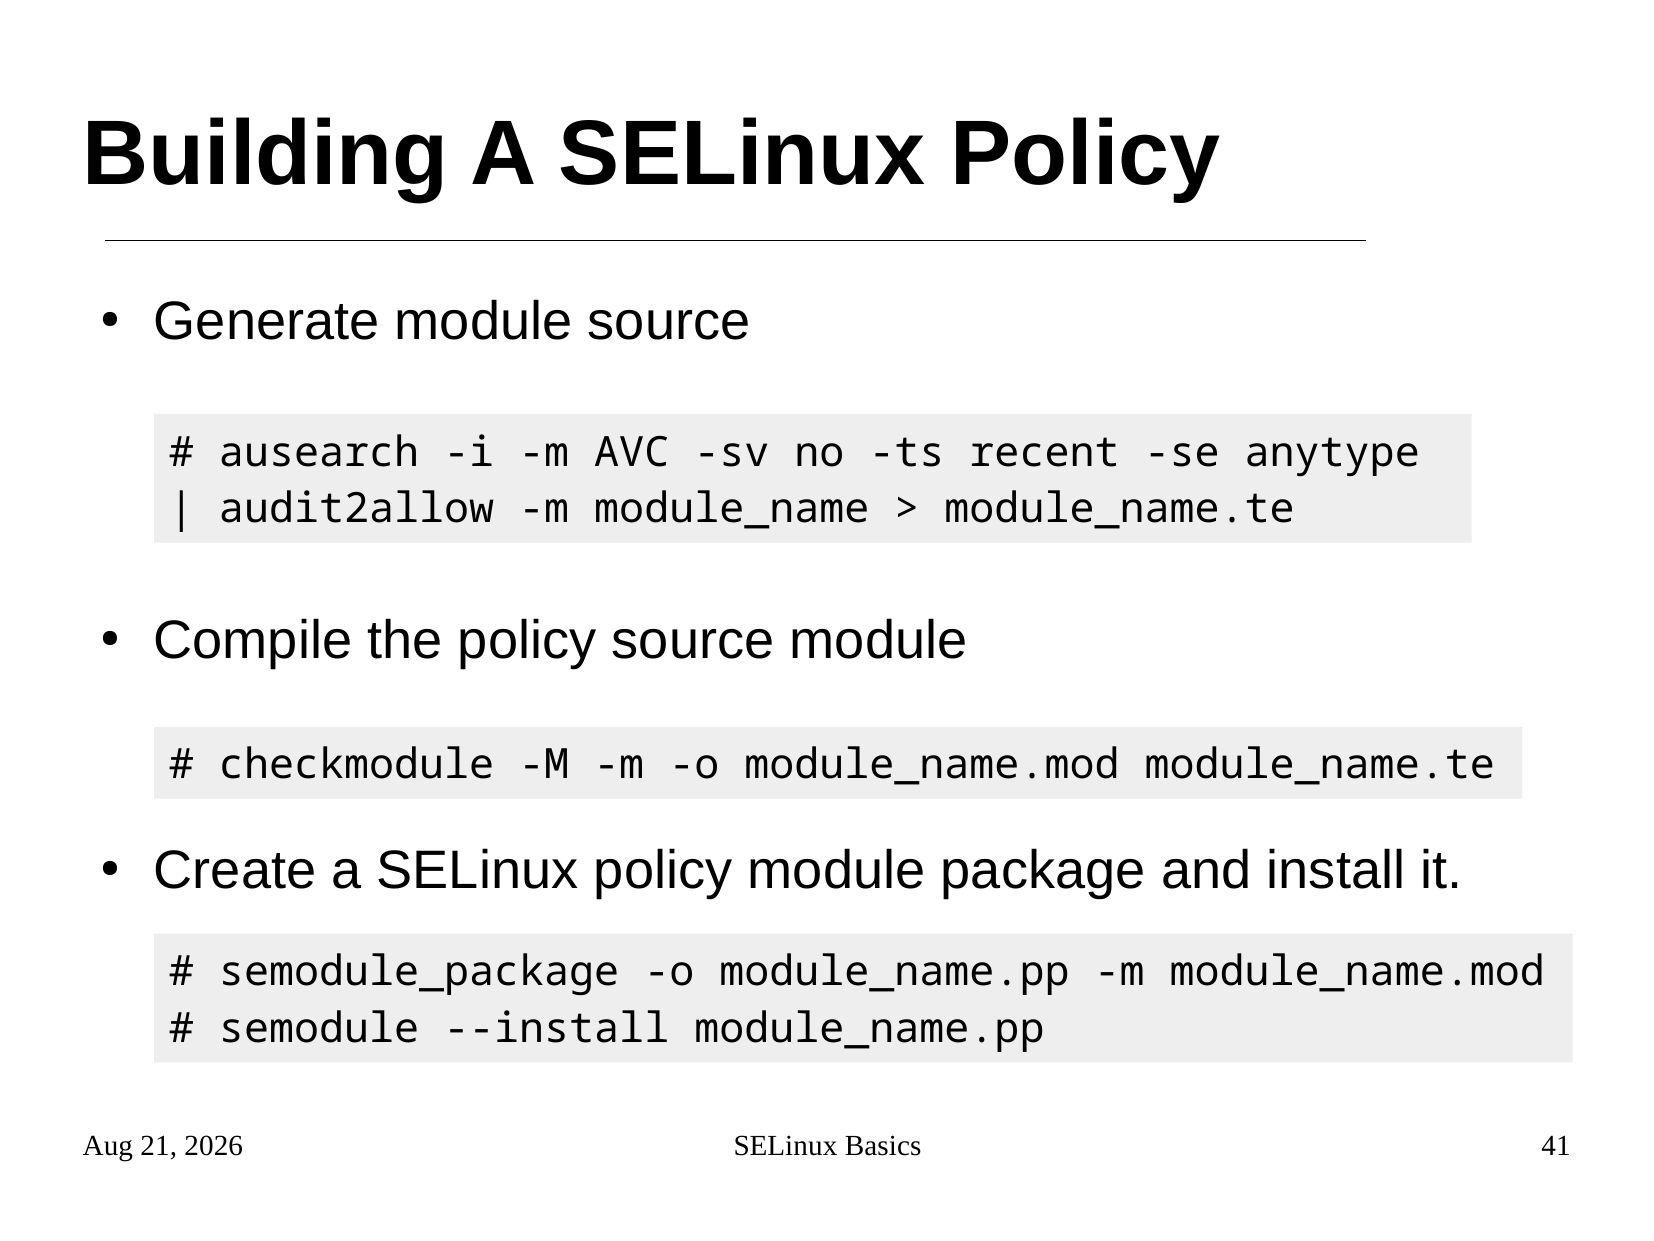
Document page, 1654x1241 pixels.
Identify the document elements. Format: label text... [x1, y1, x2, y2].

list Compile the policy source module [82, 609, 1571, 694]
list Create a SELinux policy module package and install it. [82, 839, 1571, 925]
text_box # checkmodule -M -m -o module_name.mod module_name.te [154, 726, 1523, 791]
list Generate module source [82, 290, 1571, 376]
text_box # ausearch -i -m AVC -sv no -ts recent -se anytype | audit2allow -m module_name > module_name.te [154, 413, 1472, 526]
text_box # semodule_package -o module_name.pp -m module_name.mod # semodule --install module_name.pp [154, 933, 1573, 1046]
title Building A SELinux Policy [82, 49, 1571, 257]
